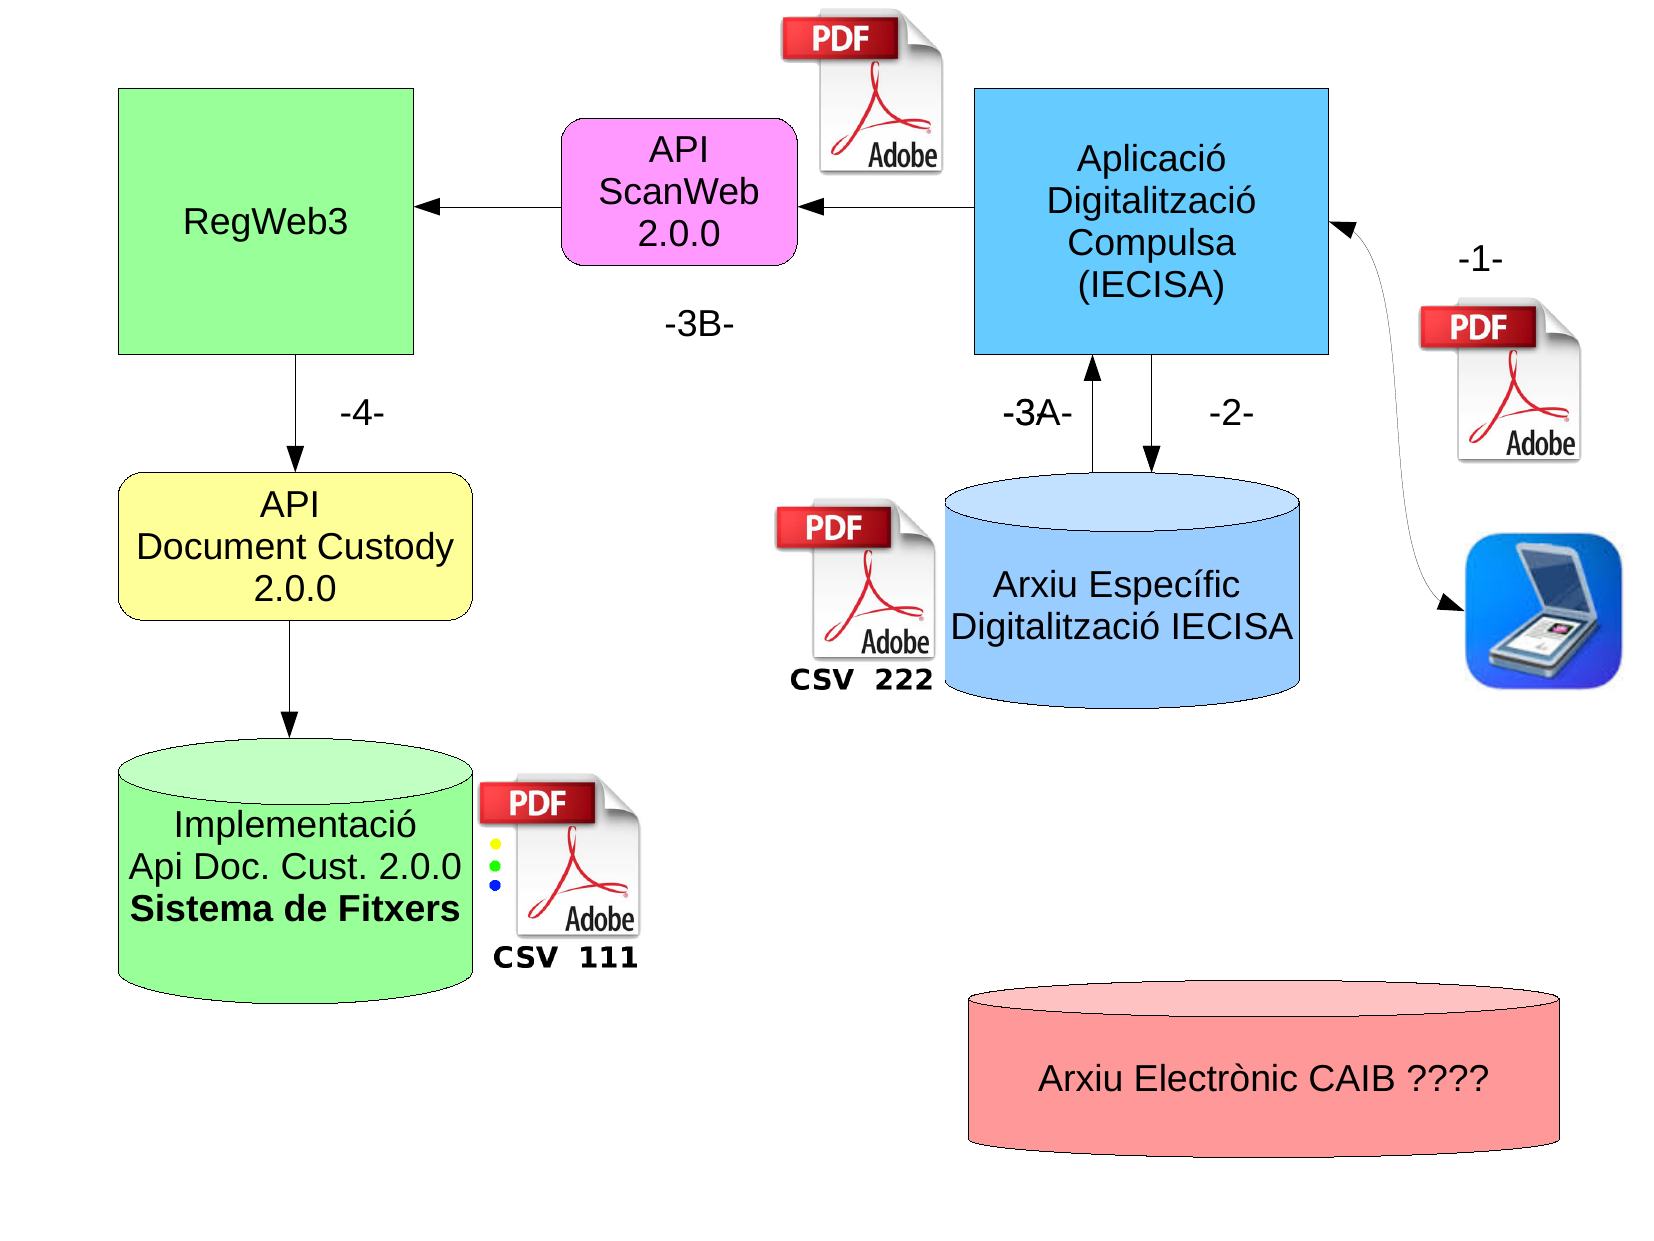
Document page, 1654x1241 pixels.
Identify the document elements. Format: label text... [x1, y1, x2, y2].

text_box API ScanWeb 2.0.0 [561, 118, 798, 266]
text_box Arxiu Específic Digitalització IECISA [945, 503, 1300, 709]
picture [779, 6, 953, 178]
text_box -3B- [649, 295, 751, 353]
picture [1417, 295, 1591, 466]
text_box API Document Custody 2.0.0 [118, 472, 473, 621]
picture [773, 496, 945, 703]
text_box Implementació Api Doc. Cust. 2.0.0 Sistema de Fitxers [118, 774, 473, 1004]
text_box -2- [1194, 383, 1270, 441]
text_box Aplicació Digitalització Compulsa (IECISA) [974, 88, 1329, 355]
text_box RegWeb3 [118, 88, 414, 355]
picture [1464, 531, 1625, 691]
picture [476, 771, 650, 981]
text_box -3A- [987, 383, 1089, 441]
text_box Arxiu Electrònic CAIB ???? [968, 999, 1560, 1158]
text_box -1- [1443, 229, 1519, 287]
text_box -4- [324, 383, 426, 441]
